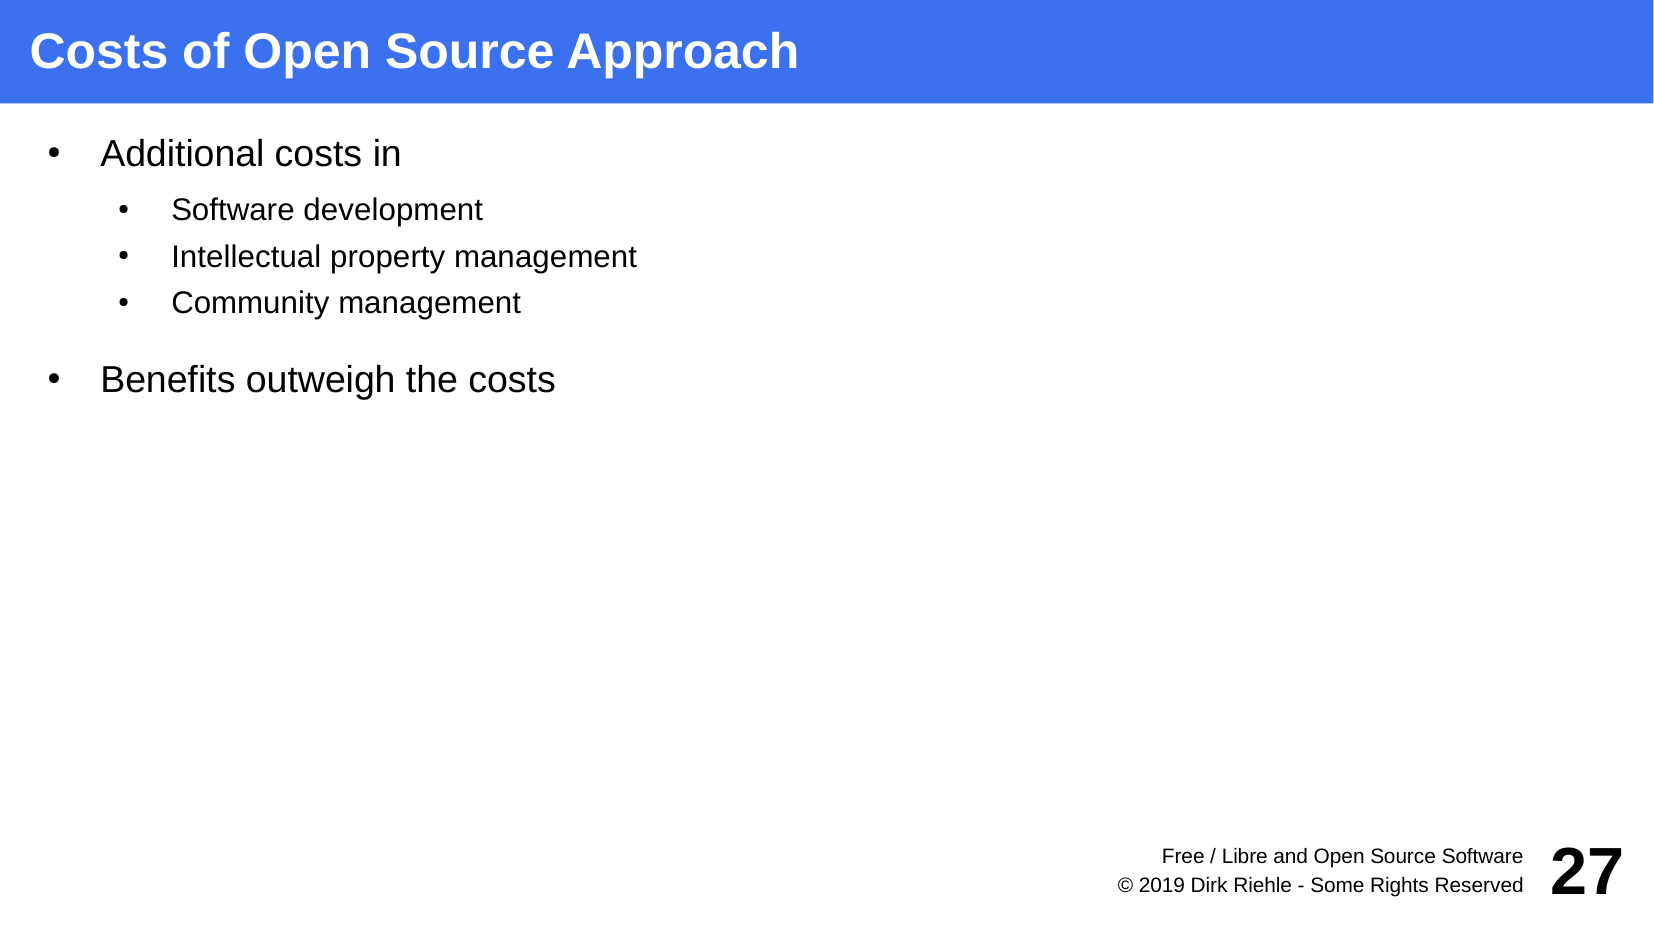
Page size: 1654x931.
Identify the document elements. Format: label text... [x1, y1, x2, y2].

title Costs of Open Source Approach [0, 0, 1654, 104]
list Additional costs in Software development Intellectual property management Community management Benefits outweigh the costs [29, 132, 1625, 813]
